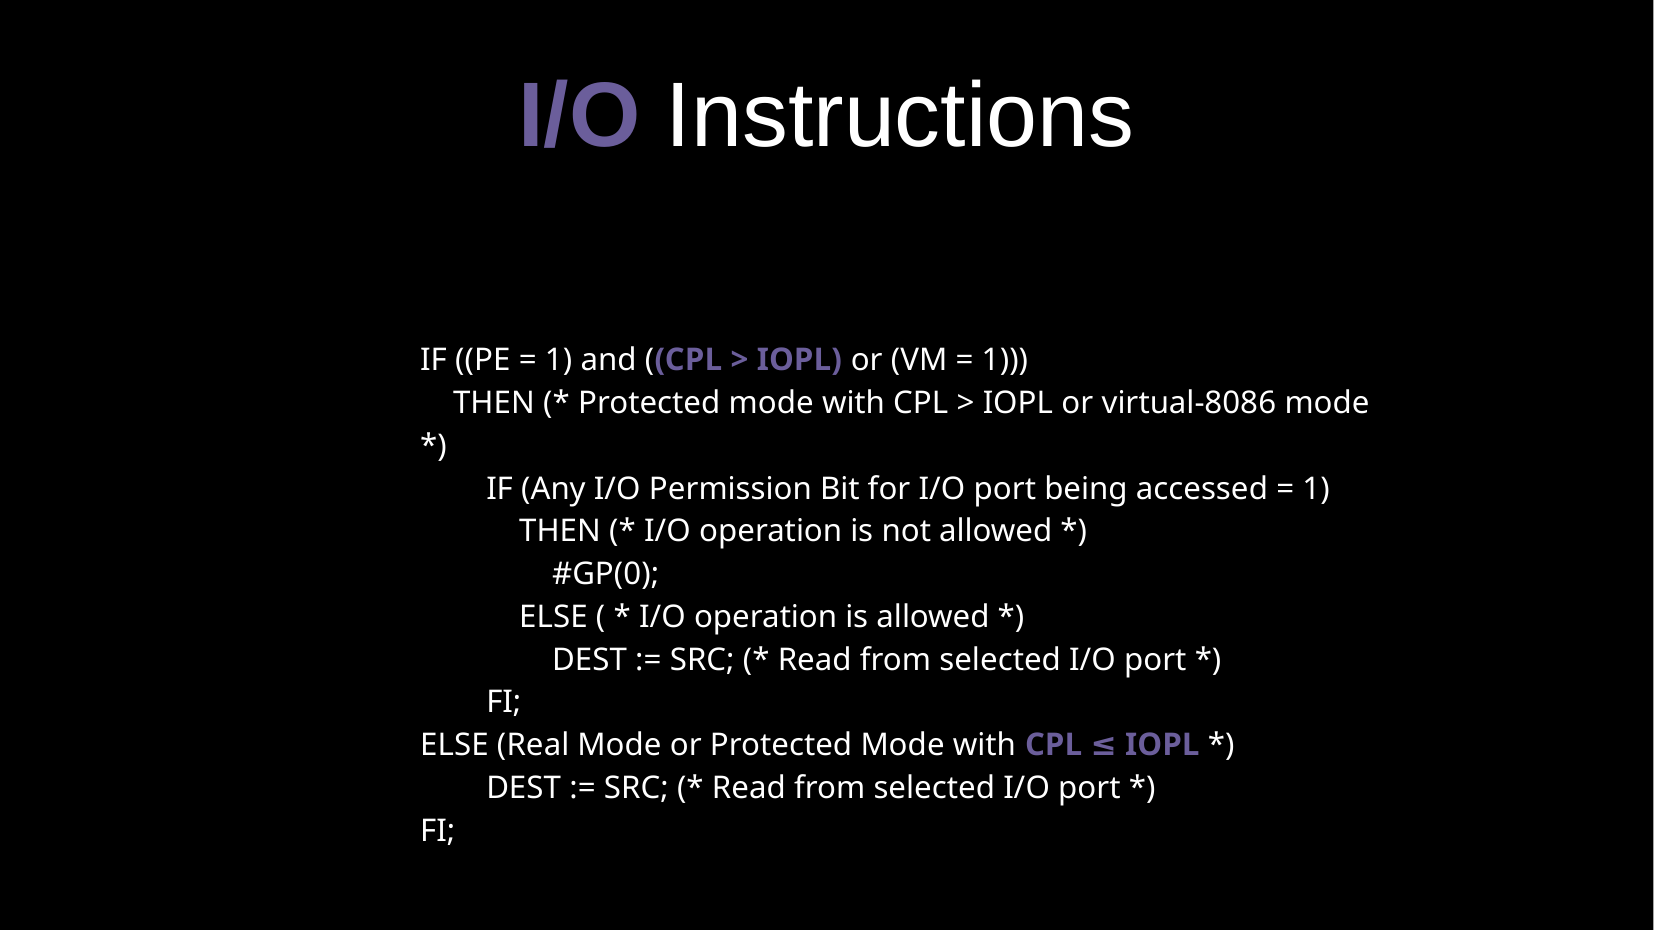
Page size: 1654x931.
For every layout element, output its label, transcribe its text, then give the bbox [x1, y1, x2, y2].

title I/O Instructions [82, 37, 1571, 193]
subtitle IF ((PE = 1) and ((CPL > IOPL) or (VM = 1))) THEN (* Protected mode with CPL > IOPL or virtual-8086 mode *) IF (Any I/O Permission Bit for I/O port being accessed = 1) THEN (* I/O operation is not allowed *) #GP(0); ELSE ( * I/O operation is allowed *) DEST := SRC; (* Read from selected I/O port *) FI; ELSE (Real Mode or Protected Mode with CPL ≤ IOPL *) DEST := SRC; (* Read from selected I/O port *) FI; [420, 337, 1388, 751]
